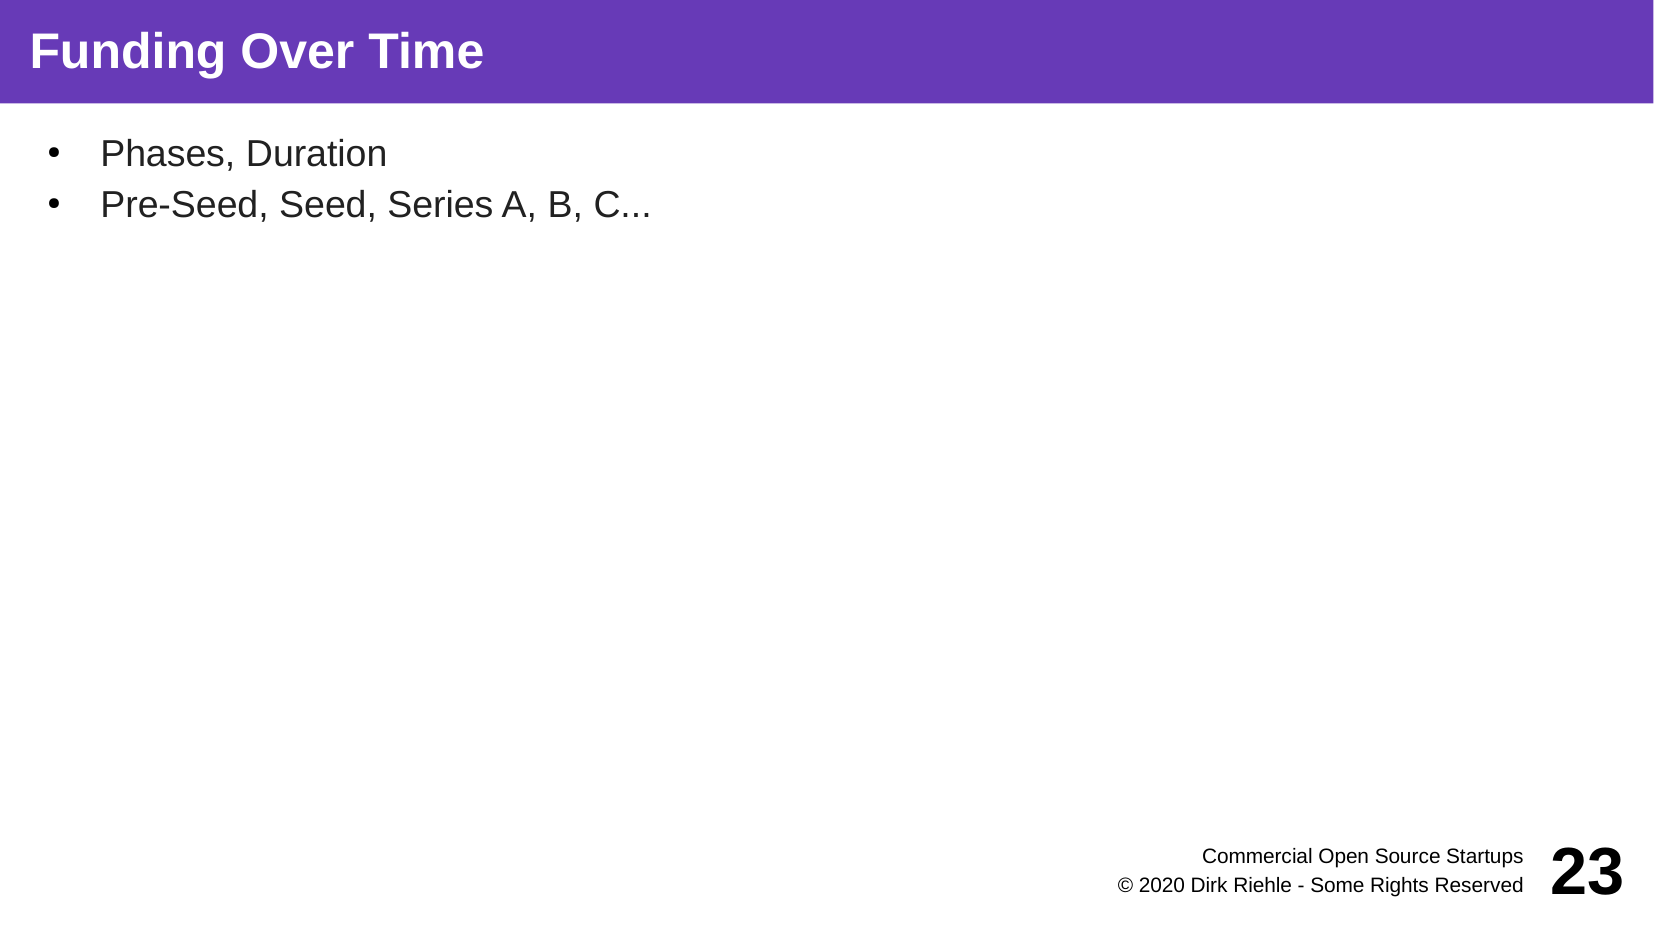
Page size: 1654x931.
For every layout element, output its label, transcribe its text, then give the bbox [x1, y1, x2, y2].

title Funding Over Time [0, 0, 1654, 104]
list Phases, Duration Pre-Seed, Seed, Series A, B, C... [29, 132, 1625, 813]
